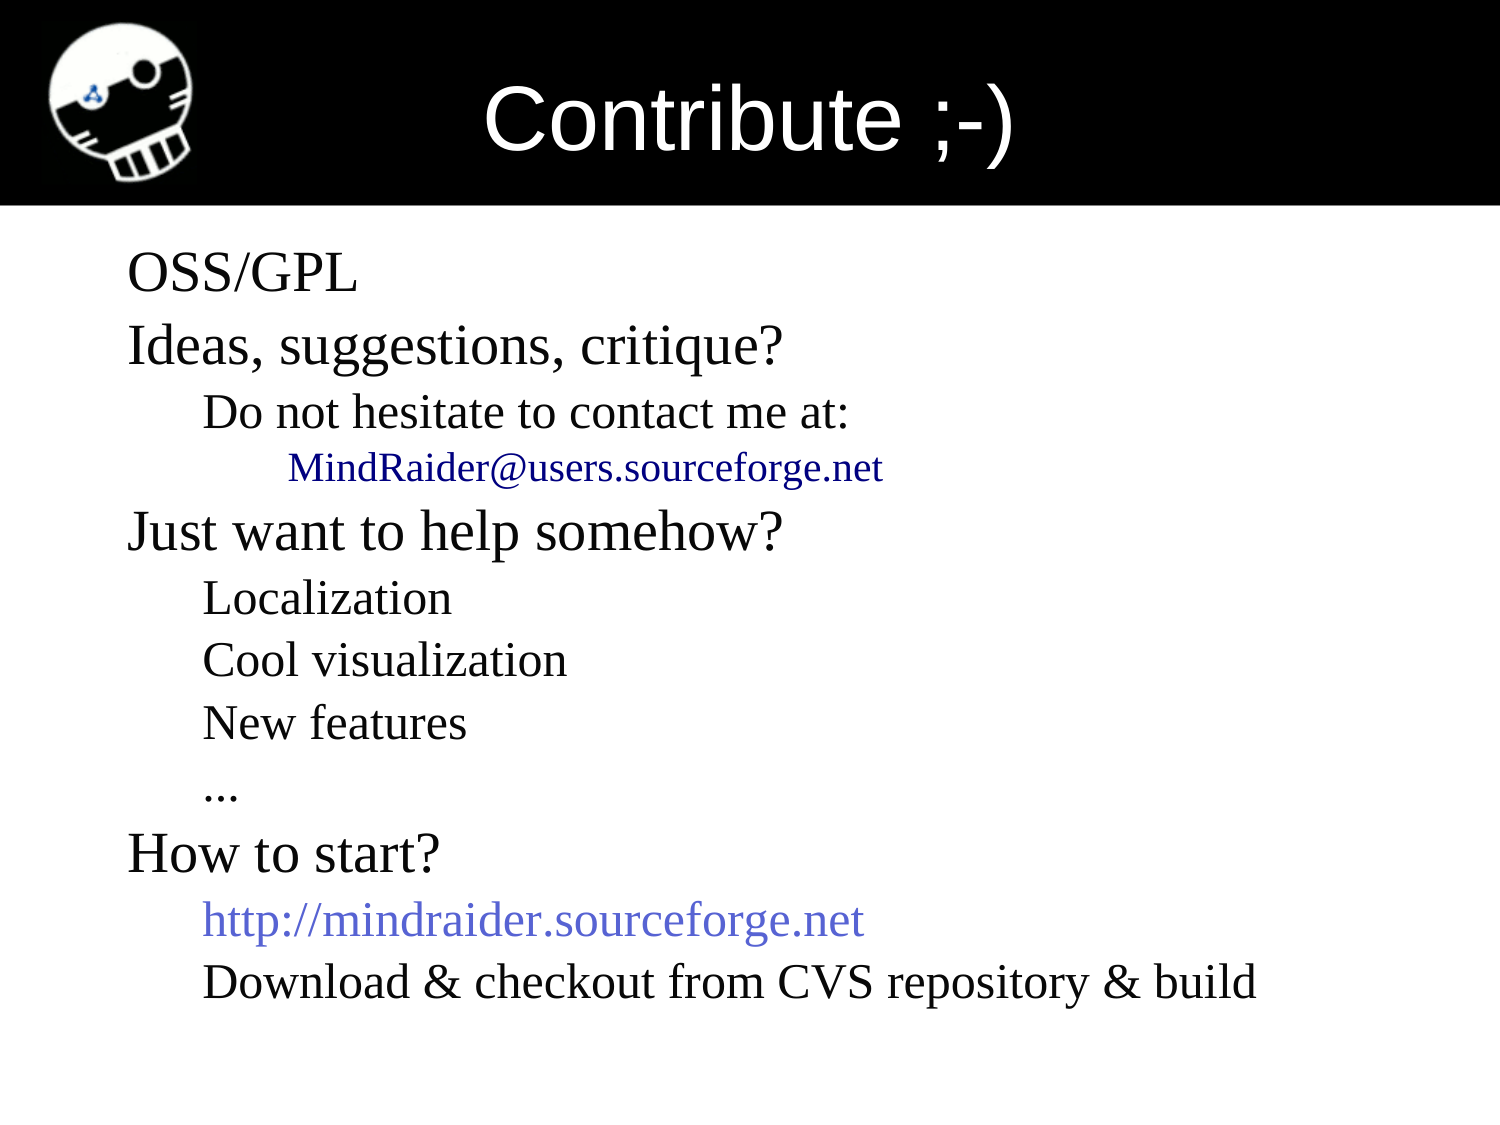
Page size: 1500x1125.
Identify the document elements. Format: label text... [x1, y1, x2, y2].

list OSS/GPL Ideas, suggestions, critique? Do not hesitate to contact me at: MindRaider@users.sourceforge.net Just want to help somehow? Localization Cool visualization New features ... How to start? http://mindraider.sourceforge.net Download & checkout from CVS repository & build [112, 237, 1388, 1097]
picture [0, 0, 1500, 1125]
title Contribute ;-) [112, 24, 1388, 213]
